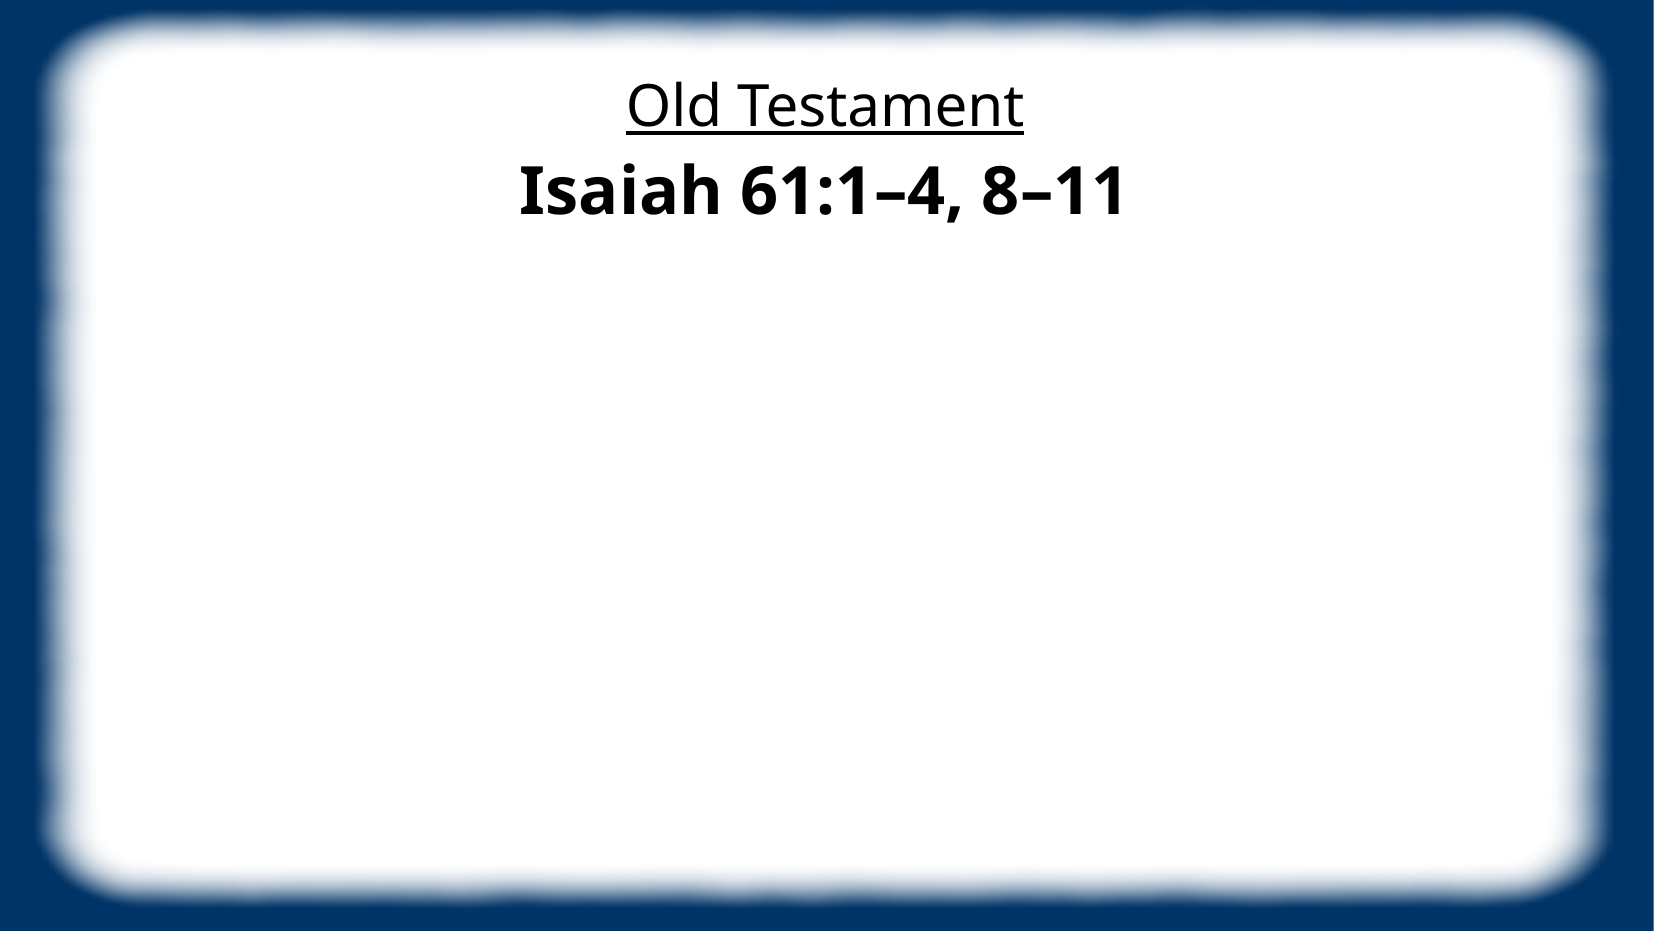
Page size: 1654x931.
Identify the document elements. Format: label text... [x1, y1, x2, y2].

picture [0, 0, 1654, 931]
text_box Old Testament Isaiah 61:1–4, 8–11 [105, 56, 1546, 316]
